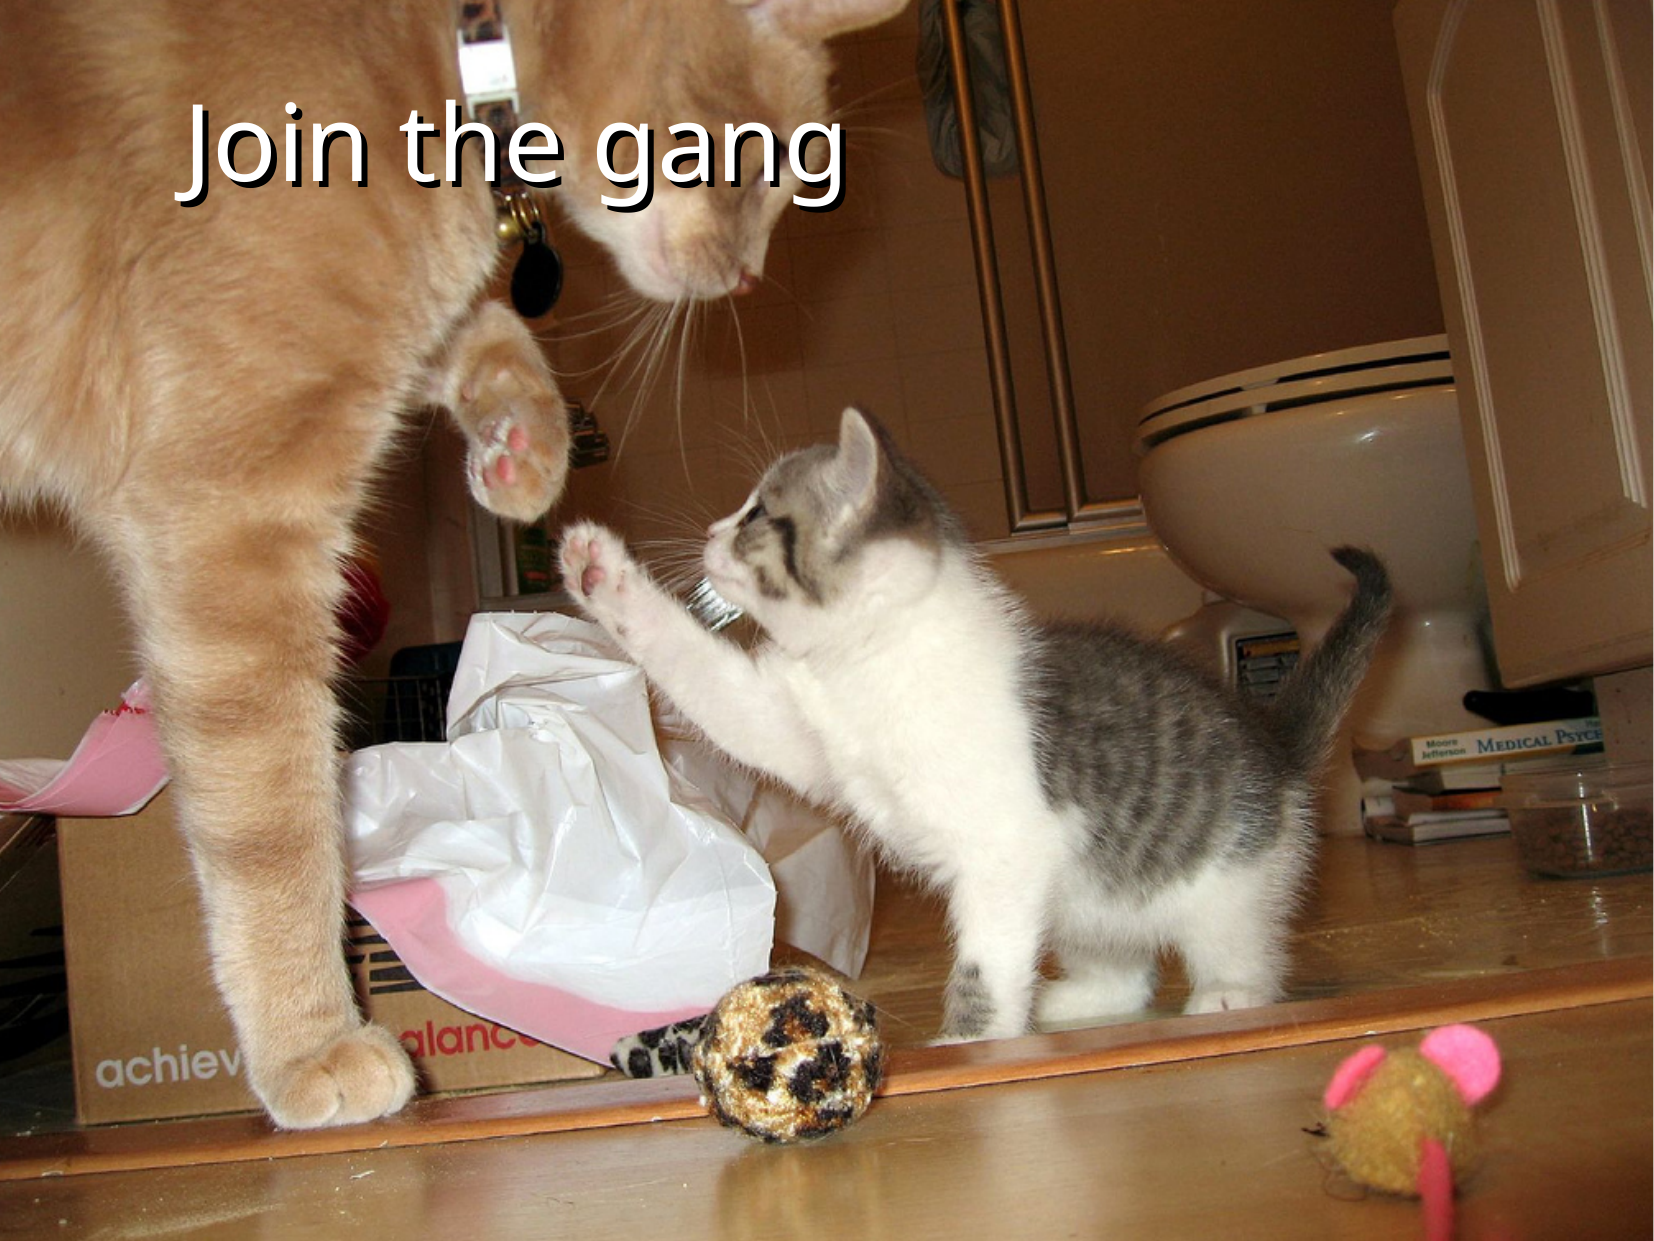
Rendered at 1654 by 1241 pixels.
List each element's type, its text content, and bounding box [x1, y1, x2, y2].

picture [0, 0, 1654, 1241]
text_box Join the gang [0, 56, 1033, 222]
